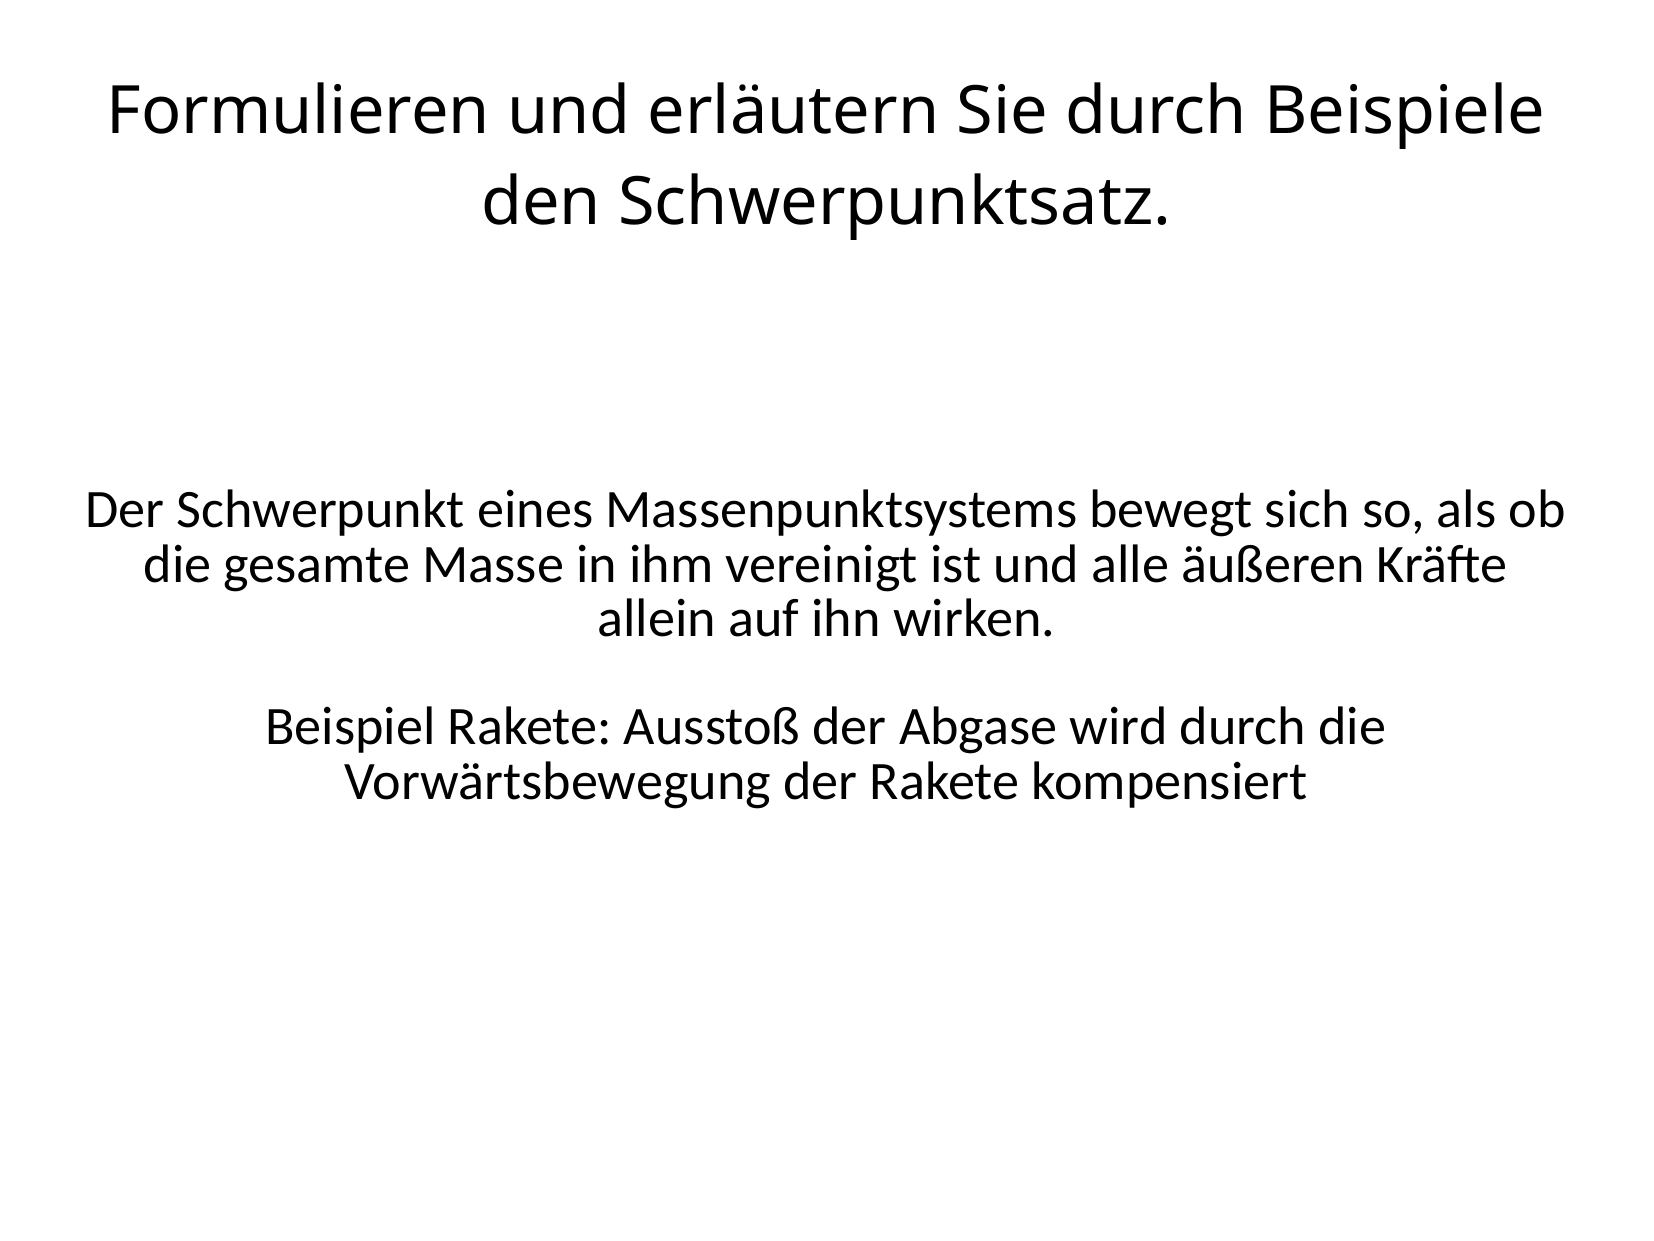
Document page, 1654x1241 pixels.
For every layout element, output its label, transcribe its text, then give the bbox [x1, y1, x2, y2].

title Formulieren und erläutern Sie durch Beispiele den Schwerpunktsatz. [82, 49, 1571, 257]
subtitle Der Schwerpunkt eines Massenpunktsystems bewegt sich so, als ob die gesamte Masse in ihm vereinigt ist und alle äußeren Kräfte allein auf ihn wirken. Beispiel Rakete: Ausstoß der Abgase wird durch die Vorwärtsbewegung der Rakete kompensiert [82, 290, 1571, 1010]
